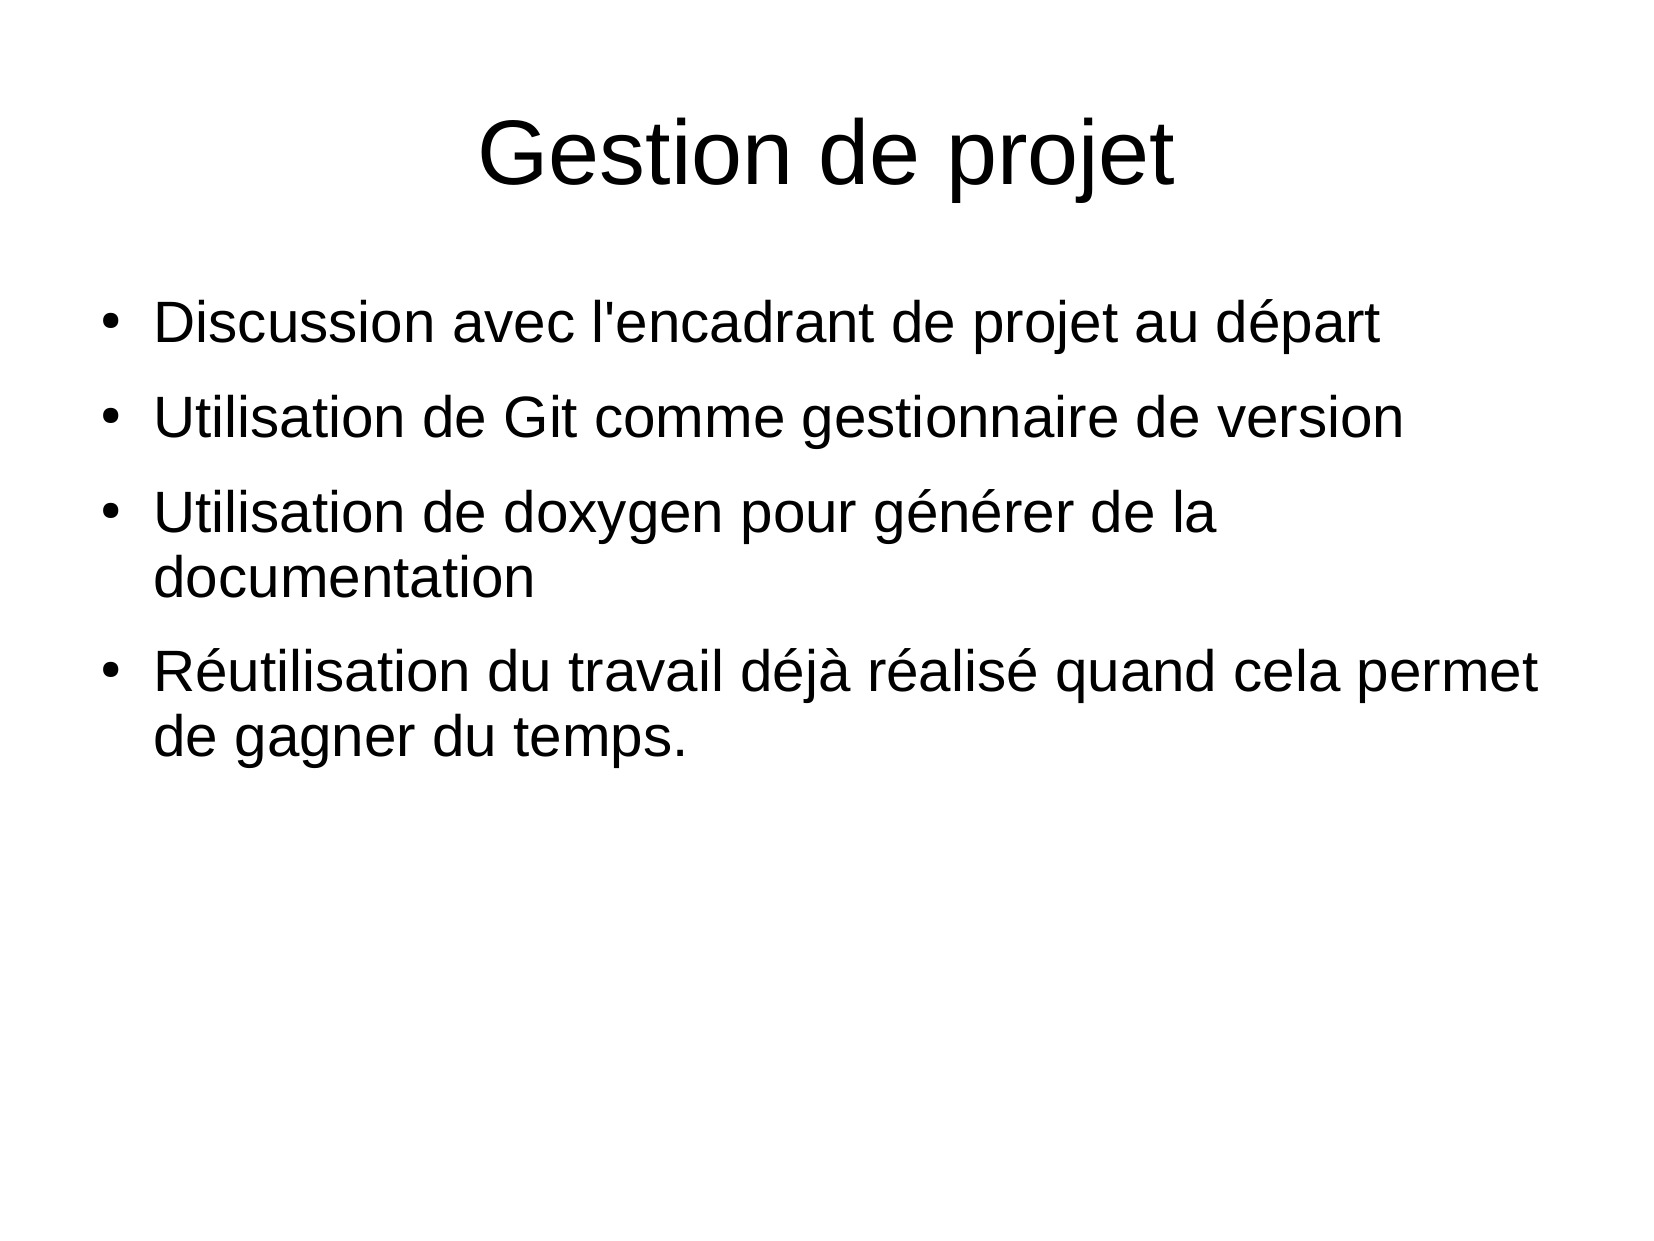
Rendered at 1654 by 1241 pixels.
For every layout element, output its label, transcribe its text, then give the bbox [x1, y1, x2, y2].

title Gestion de projet [82, 56, 1571, 250]
list Discussion avec l'encadrant de projet au départ Utilisation de Git comme gestionnaire de version Utilisation de doxygen pour générer de la documentation Réutilisation du travail déjà réalisé quand cela permet de gagner du temps. [82, 290, 1571, 1109]
